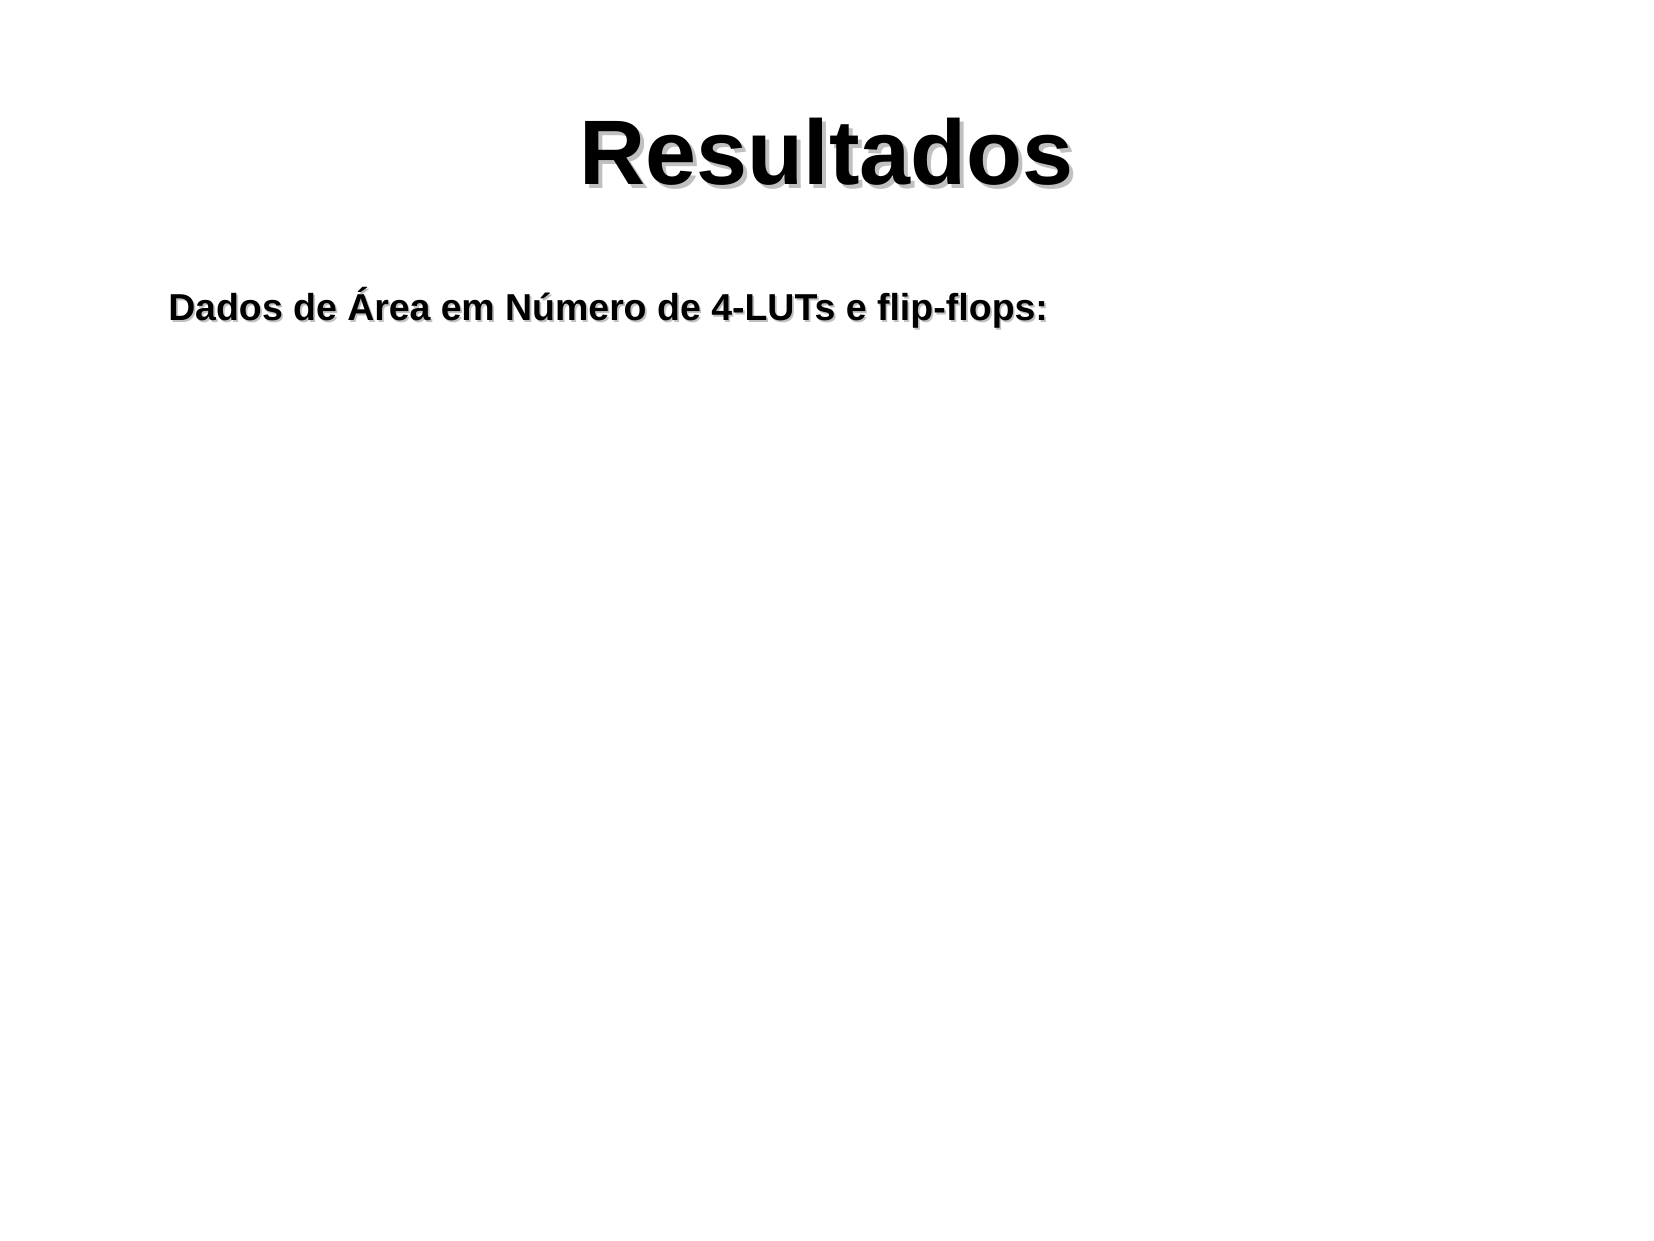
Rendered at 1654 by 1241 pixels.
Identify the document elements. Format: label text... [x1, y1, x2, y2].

title Resultados [82, 49, 1571, 257]
text_box Dados de Área em Número de 4-LUTs e flip-flops: [153, 279, 1489, 378]
